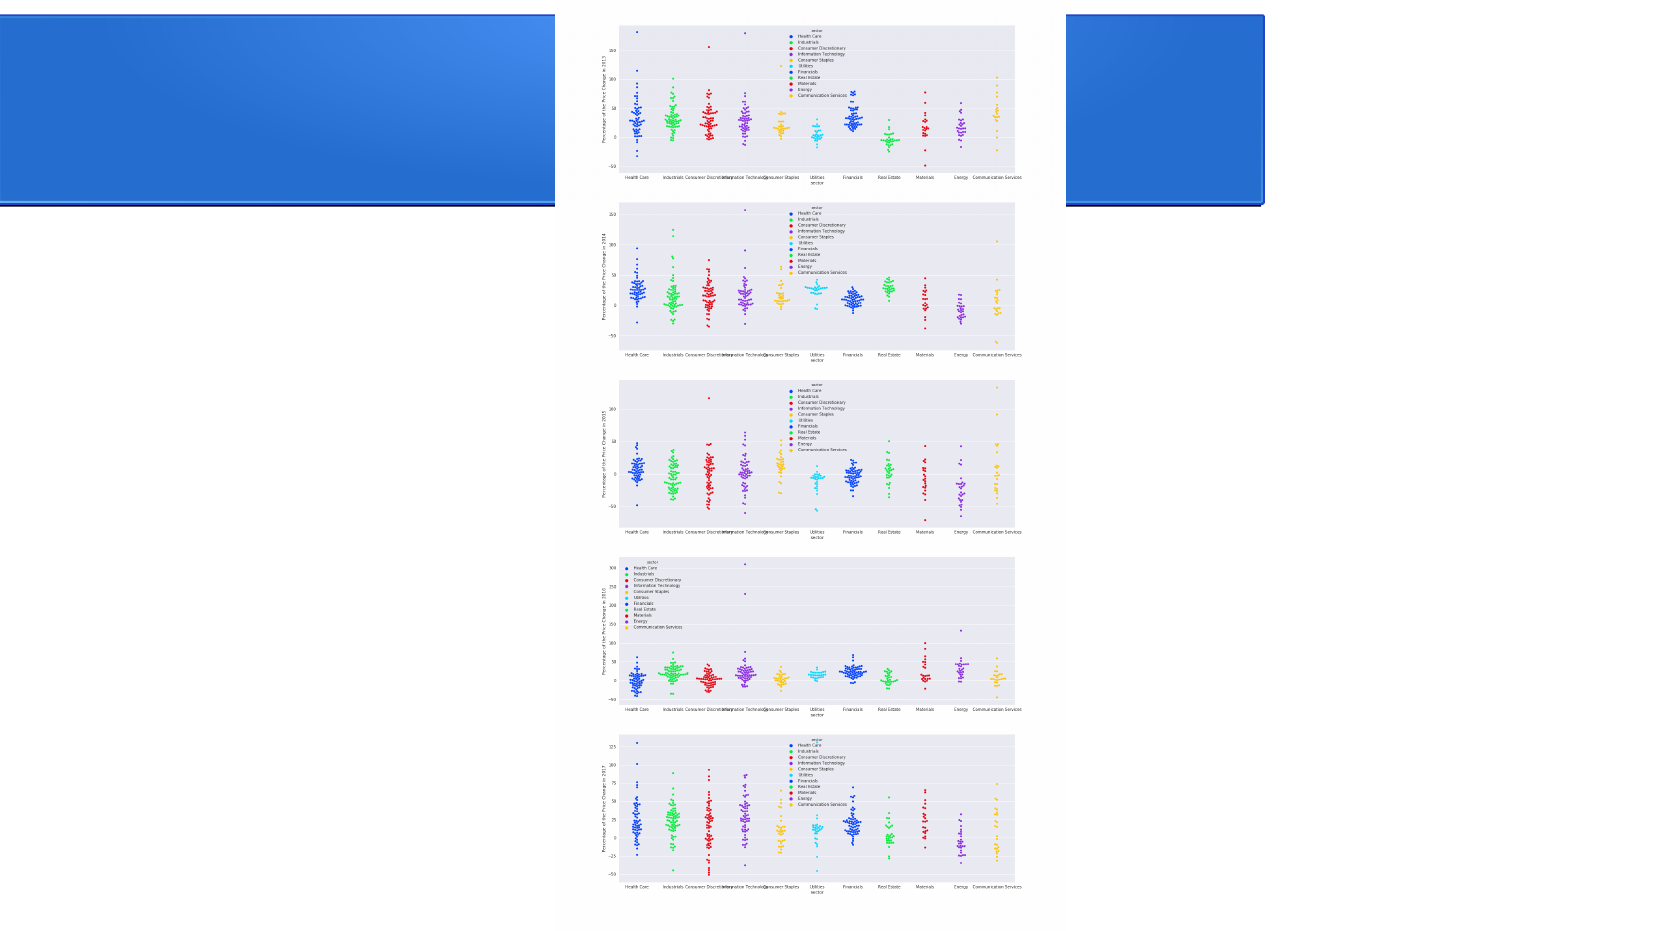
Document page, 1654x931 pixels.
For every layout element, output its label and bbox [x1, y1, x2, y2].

picture [555, 0, 1066, 931]
